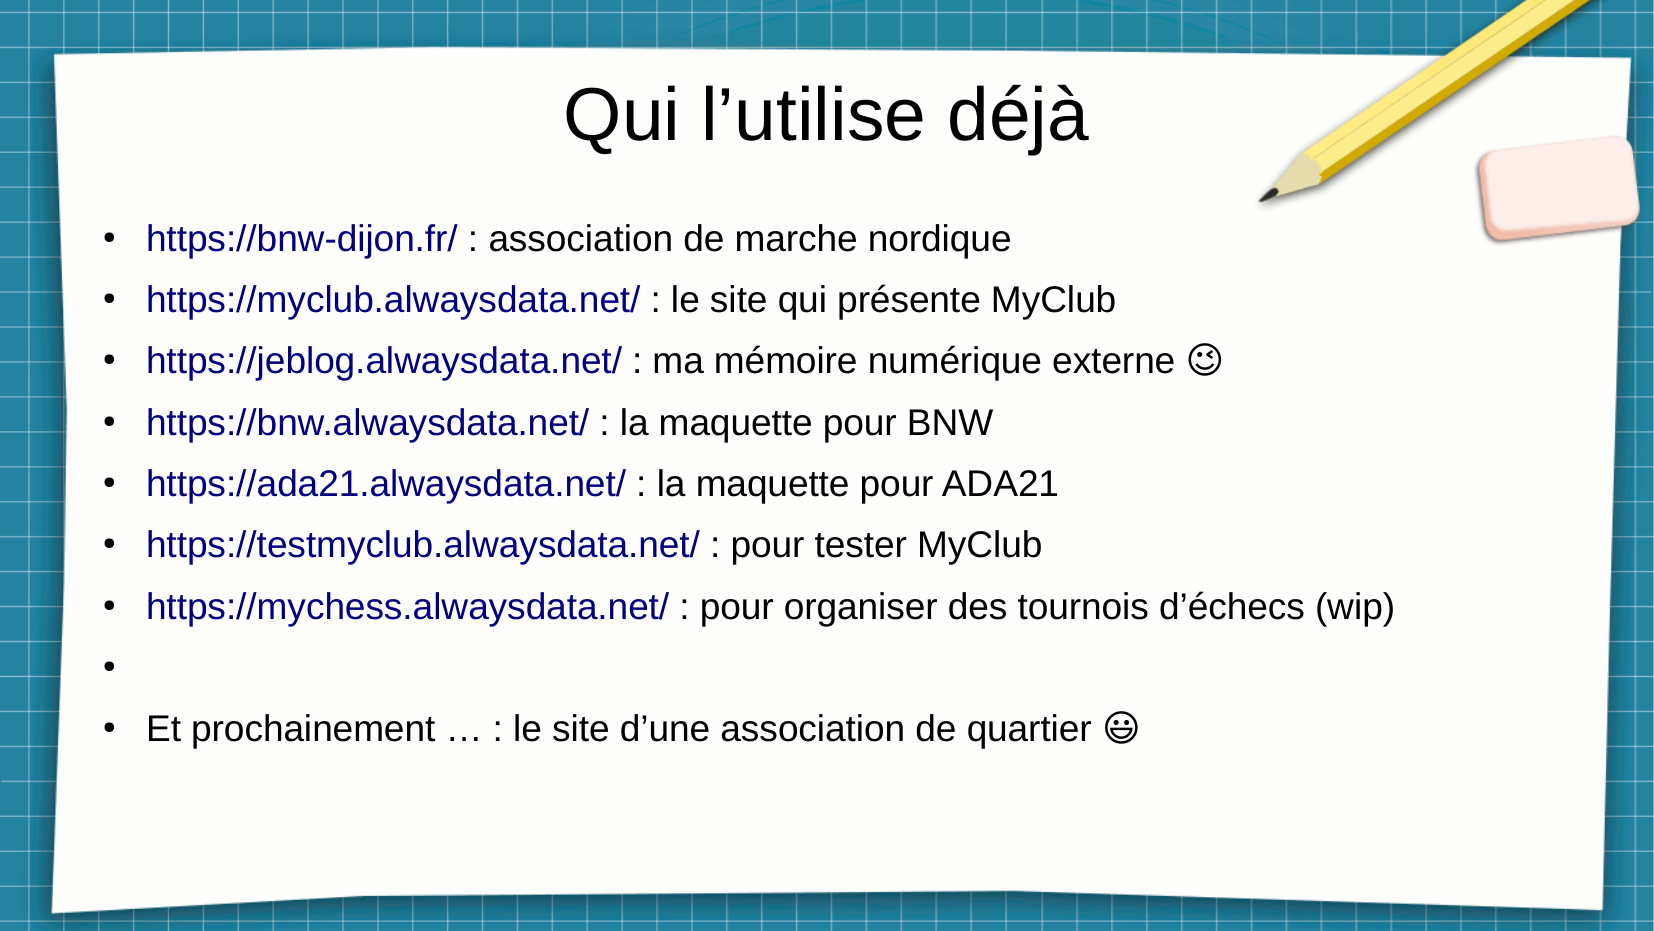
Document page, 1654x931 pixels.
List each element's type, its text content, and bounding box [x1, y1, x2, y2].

picture [0, 0, 1654, 931]
list https://bnw-dijon.fr/ : association de marche nordique https://myclub.alwaysdata.net/ : le site qui présente MyClub https://jeblog.alwaysdata.net/ : ma mémoire numérique externe 😉 https://bnw.alwaysdata.net/ : la maquette pour BNW https://ada21.alwaysdata.net/ : la maquette pour ADA21 https://testmyclub.alwaysdata.net/ : pour tester MyClub https://mychess.alwaysdata.net/ : pour organiser des tournois d’échecs (wip) Et prochainement … : le site d’une association de quartier 😃 [88, 217, 1577, 758]
title Qui l’utilise déjà [82, 37, 1571, 193]
